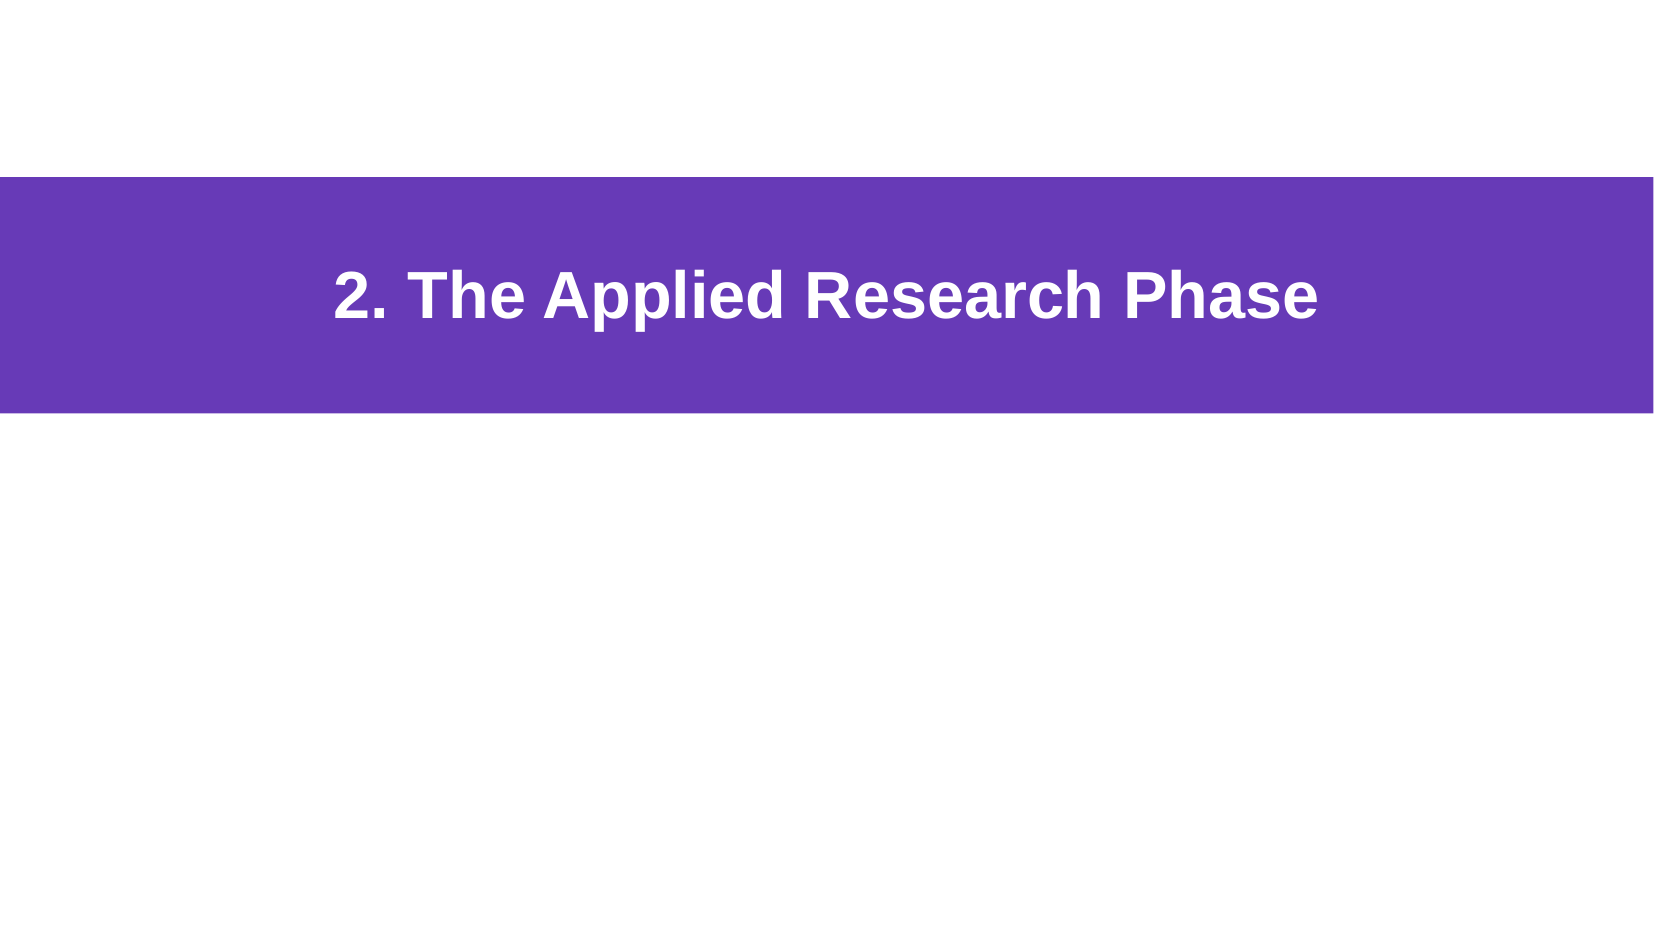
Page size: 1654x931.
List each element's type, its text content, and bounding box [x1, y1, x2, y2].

title 2. The Applied Research Phase [0, 177, 1654, 414]
